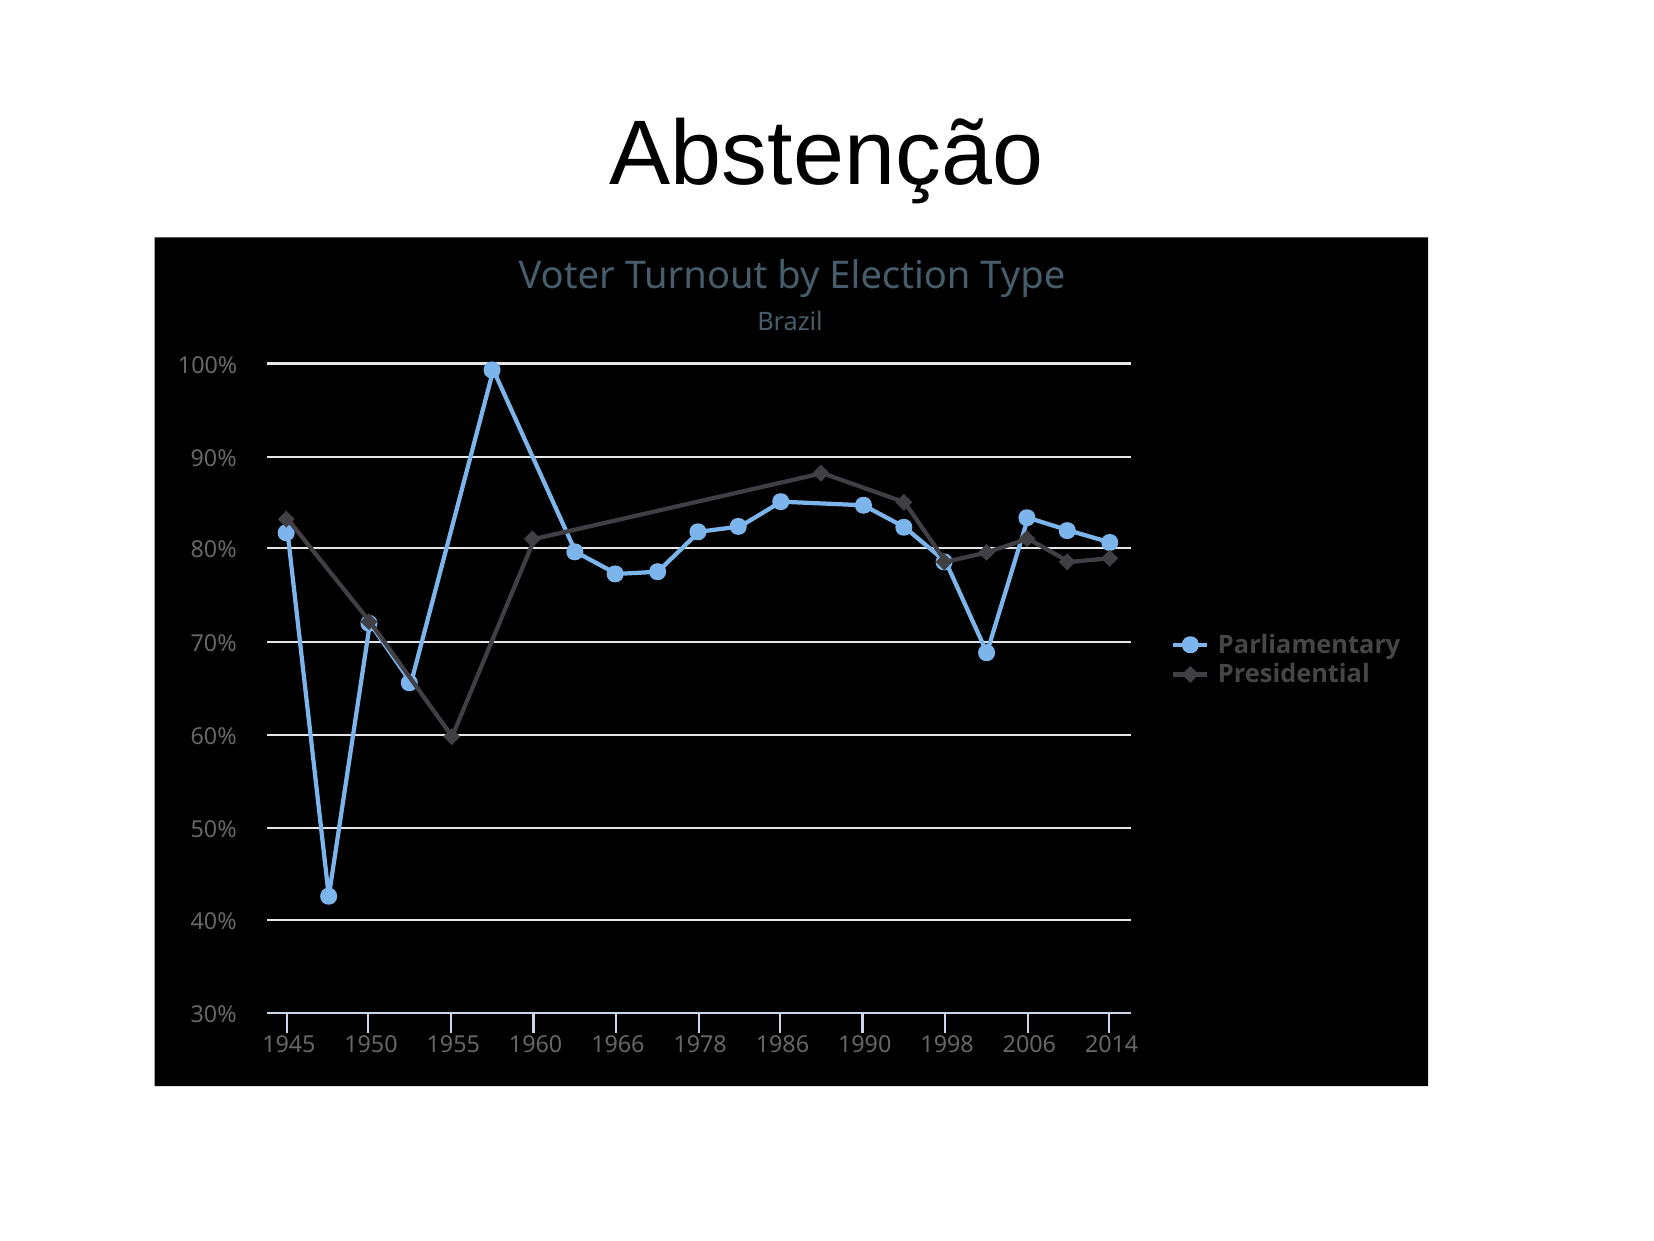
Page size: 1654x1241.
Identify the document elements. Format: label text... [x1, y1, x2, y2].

picture [153, 236, 1430, 1088]
title Abstenção [82, 49, 1571, 257]
